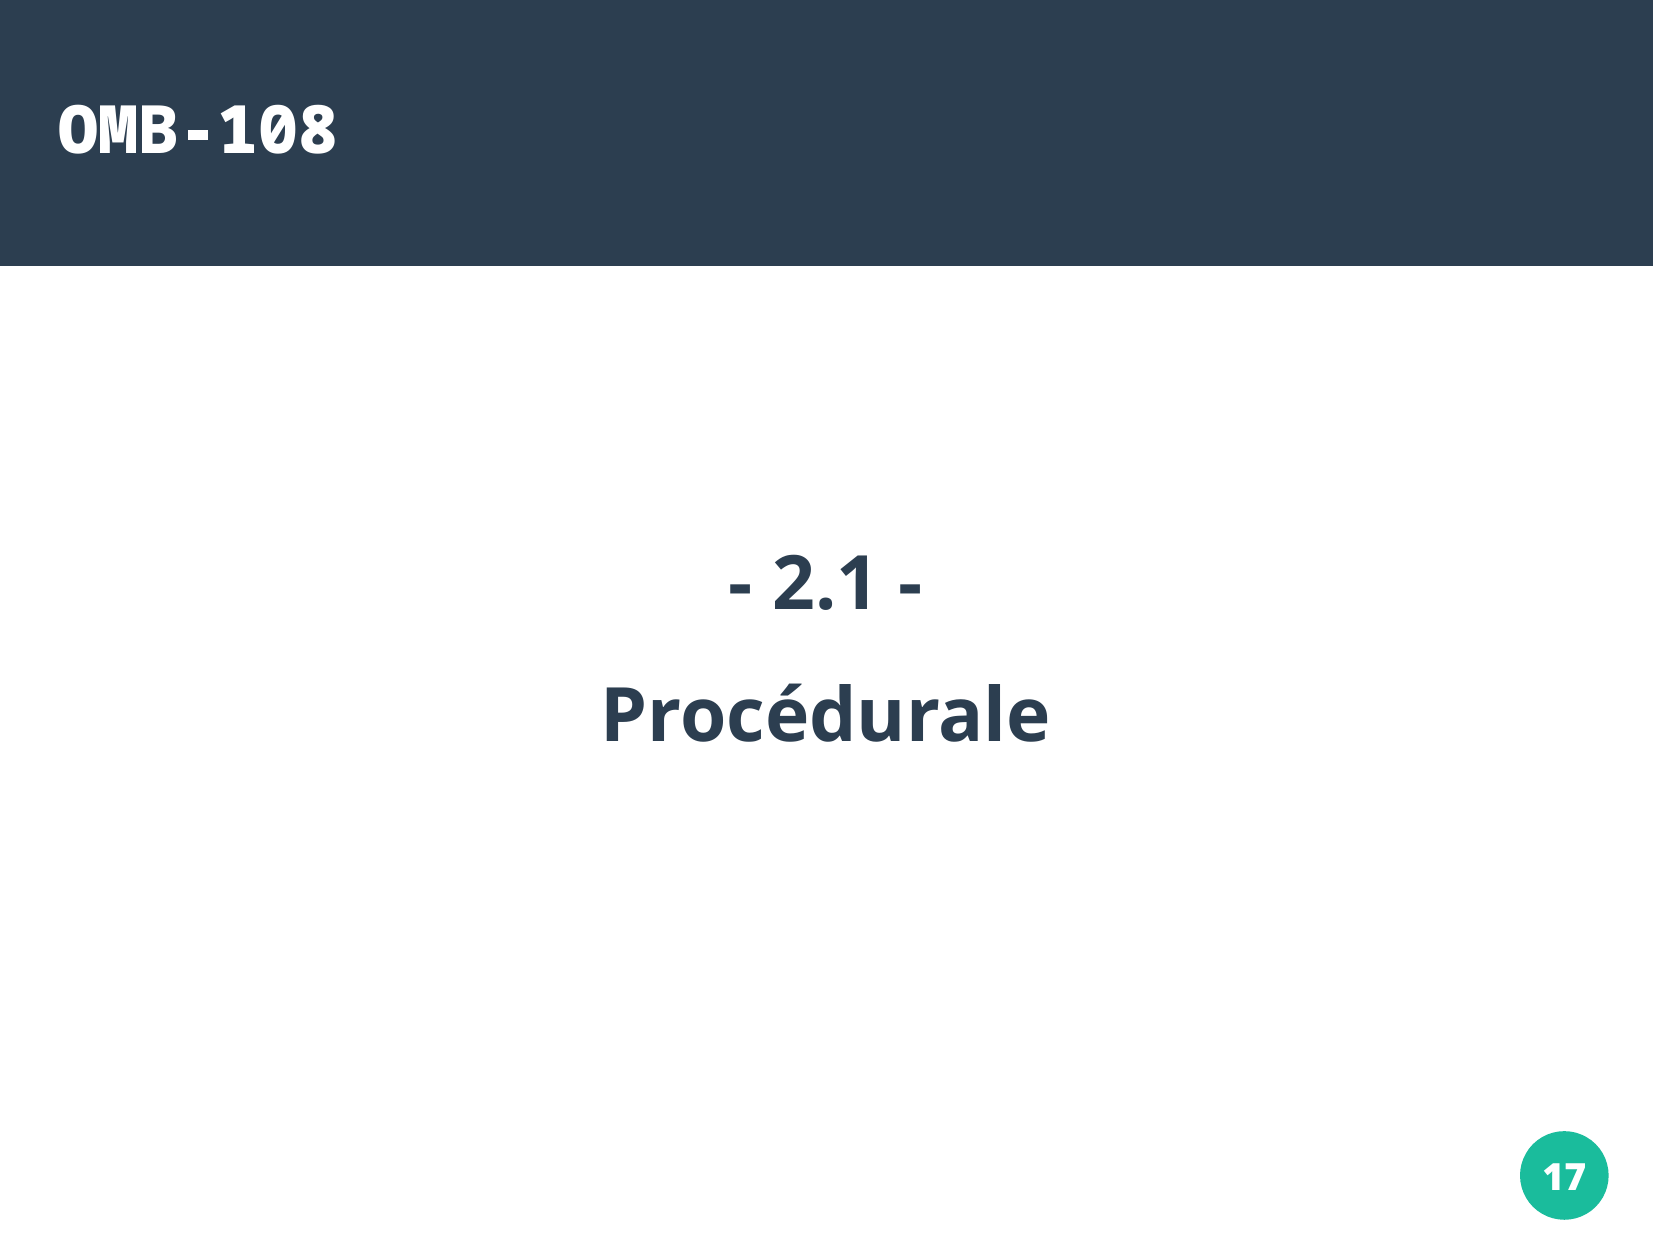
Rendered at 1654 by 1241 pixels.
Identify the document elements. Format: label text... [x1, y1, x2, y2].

title OMB-108 [58, 49, 1594, 207]
list - 2.1 - Procédurale [0, 265, 1653, 1181]
